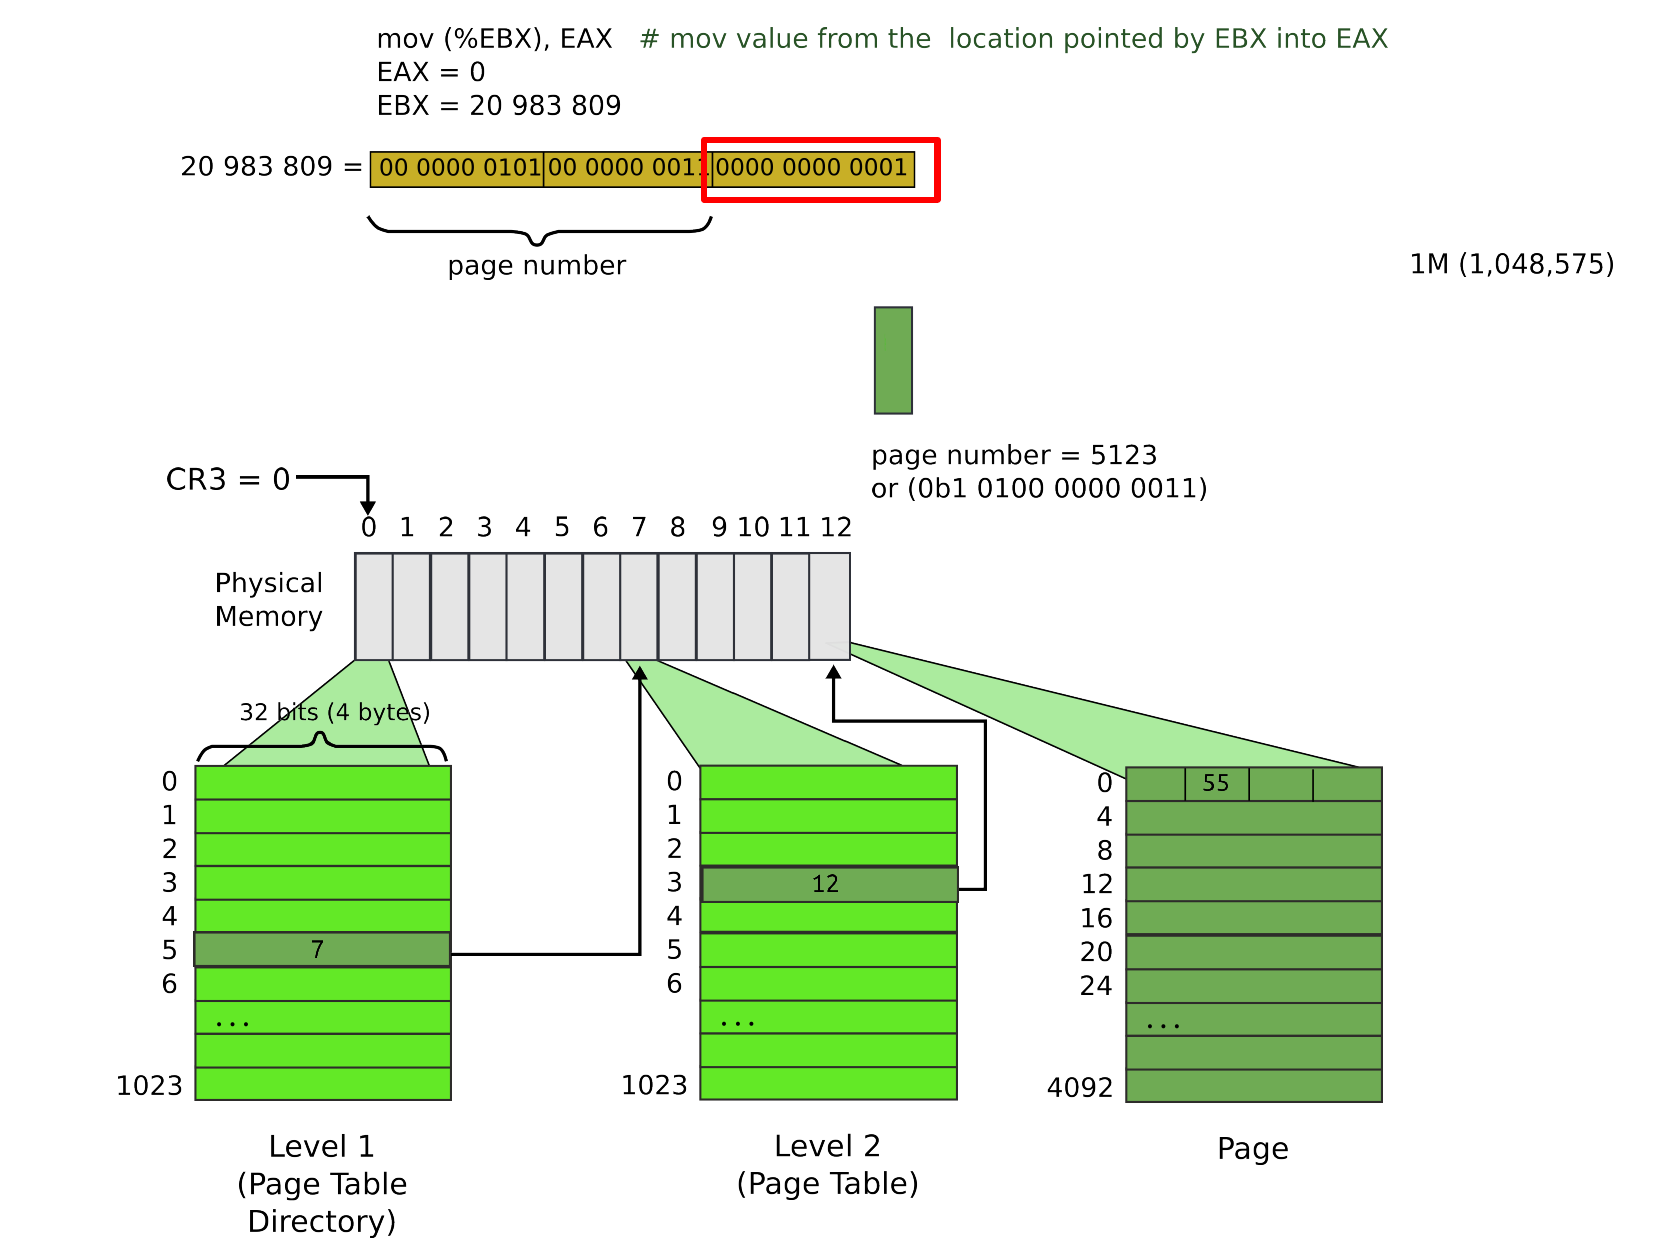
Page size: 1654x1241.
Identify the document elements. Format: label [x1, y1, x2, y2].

picture [75, 298, 1564, 501]
picture [707, 143, 934, 188]
picture [366, 215, 713, 280]
picture [182, 27, 1388, 188]
picture [1412, 252, 1613, 277]
picture [118, 475, 1383, 1238]
picture [167, 467, 289, 490]
